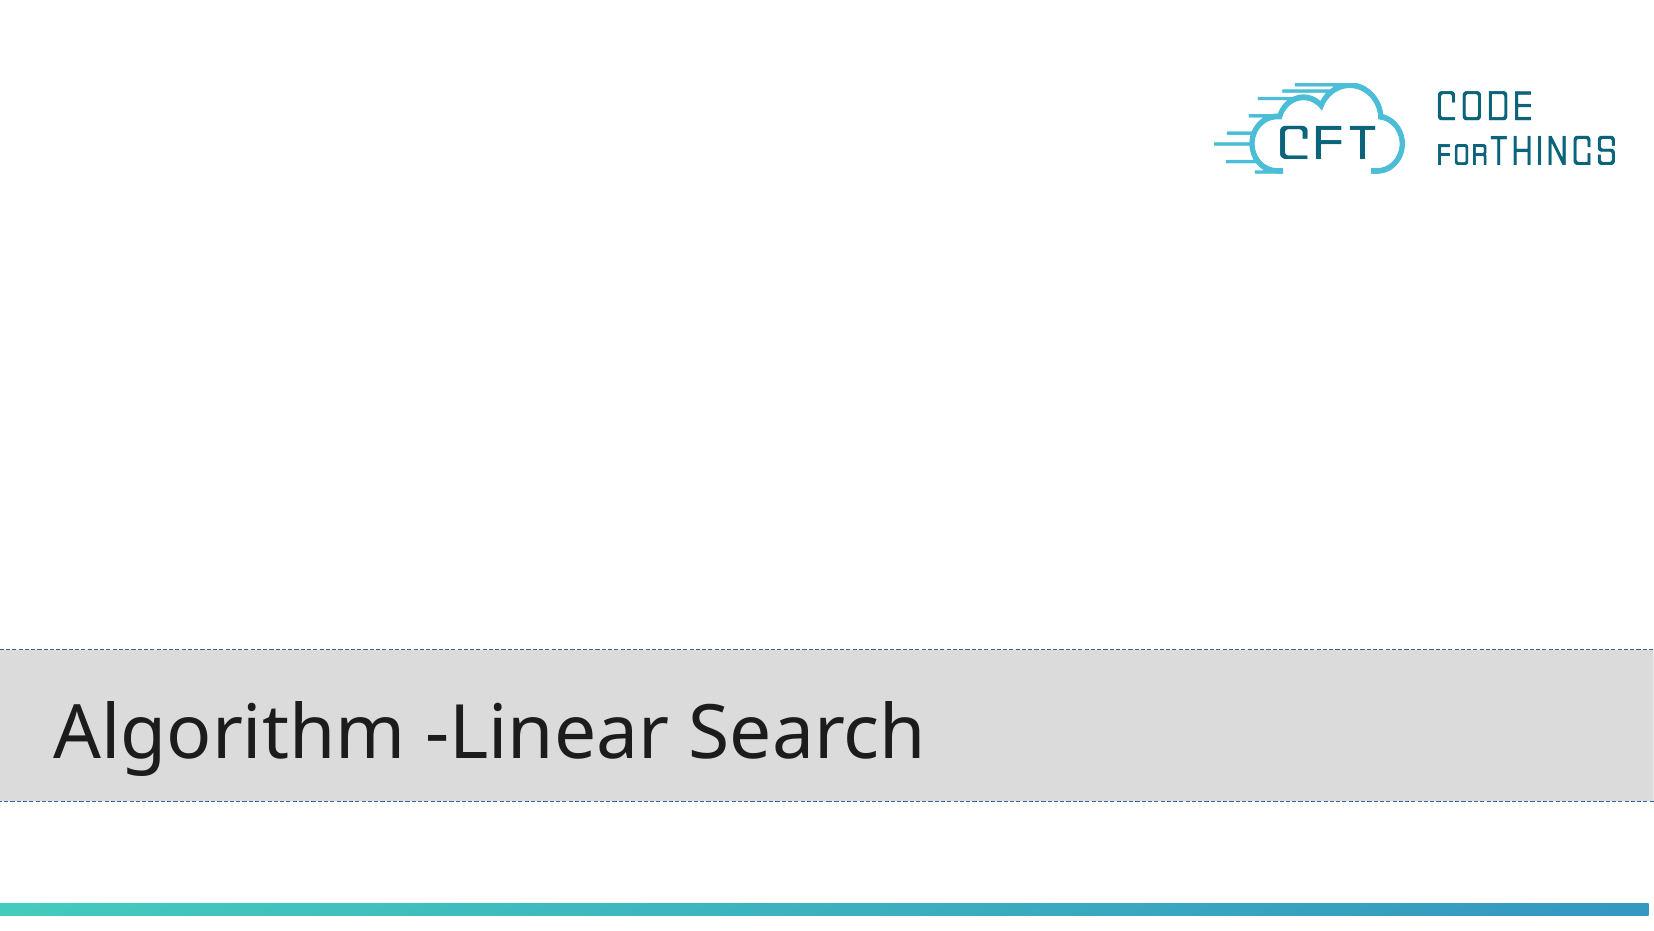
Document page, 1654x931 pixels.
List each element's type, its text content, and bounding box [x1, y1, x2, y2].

title Algorithm -Linear Search [53, 651, 1542, 807]
picture [1214, 83, 1615, 174]
